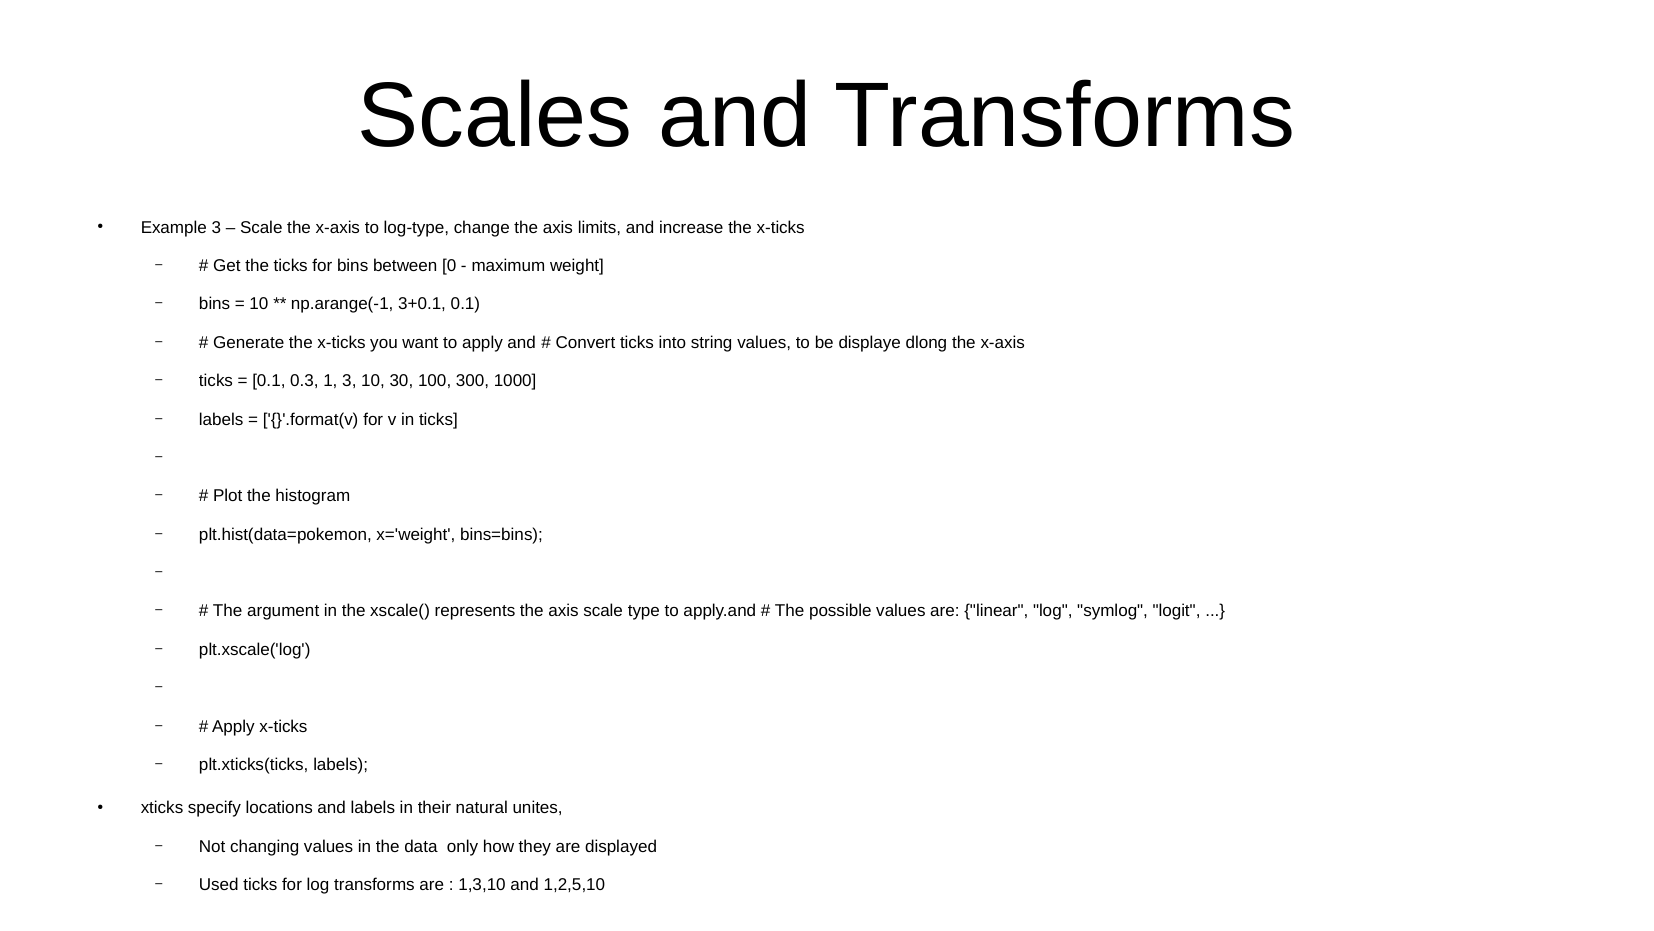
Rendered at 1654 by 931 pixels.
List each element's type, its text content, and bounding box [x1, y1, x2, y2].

title Scales and Transforms [82, 37, 1571, 193]
list Example 3 – Scale the x-axis to log-type, change the axis limits, and increase the x-ticks # Get the ticks for bins between [0 - maximum weight] bins = 10 ** np.arange(-1, 3+0.1, 0.1) # Generate the x-ticks you want to apply and # Convert ticks into string values, to be displaye dlong the x-axis ticks = [0.1, 0.3, 1, 3, 10, 30, 100, 300, 1000] labels = ['{}'.format(v) for v in ticks] # Plot the histogram plt.hist(data=pokemon, x='weight', bins=bins); # The argument in the xscale() represents the axis scale type to apply.and # The possible values are: {"linear", "log", "symlog", "logit", ...} plt.xscale('log') # Apply x-ticks plt.xticks(ticks, labels); xticks specify locations and labels in their natural unites, Not changing values in the data only how they are displayed Used ticks for log transforms are : 1,3,10 and 1,2,5,10 [82, 217, 1621, 901]
